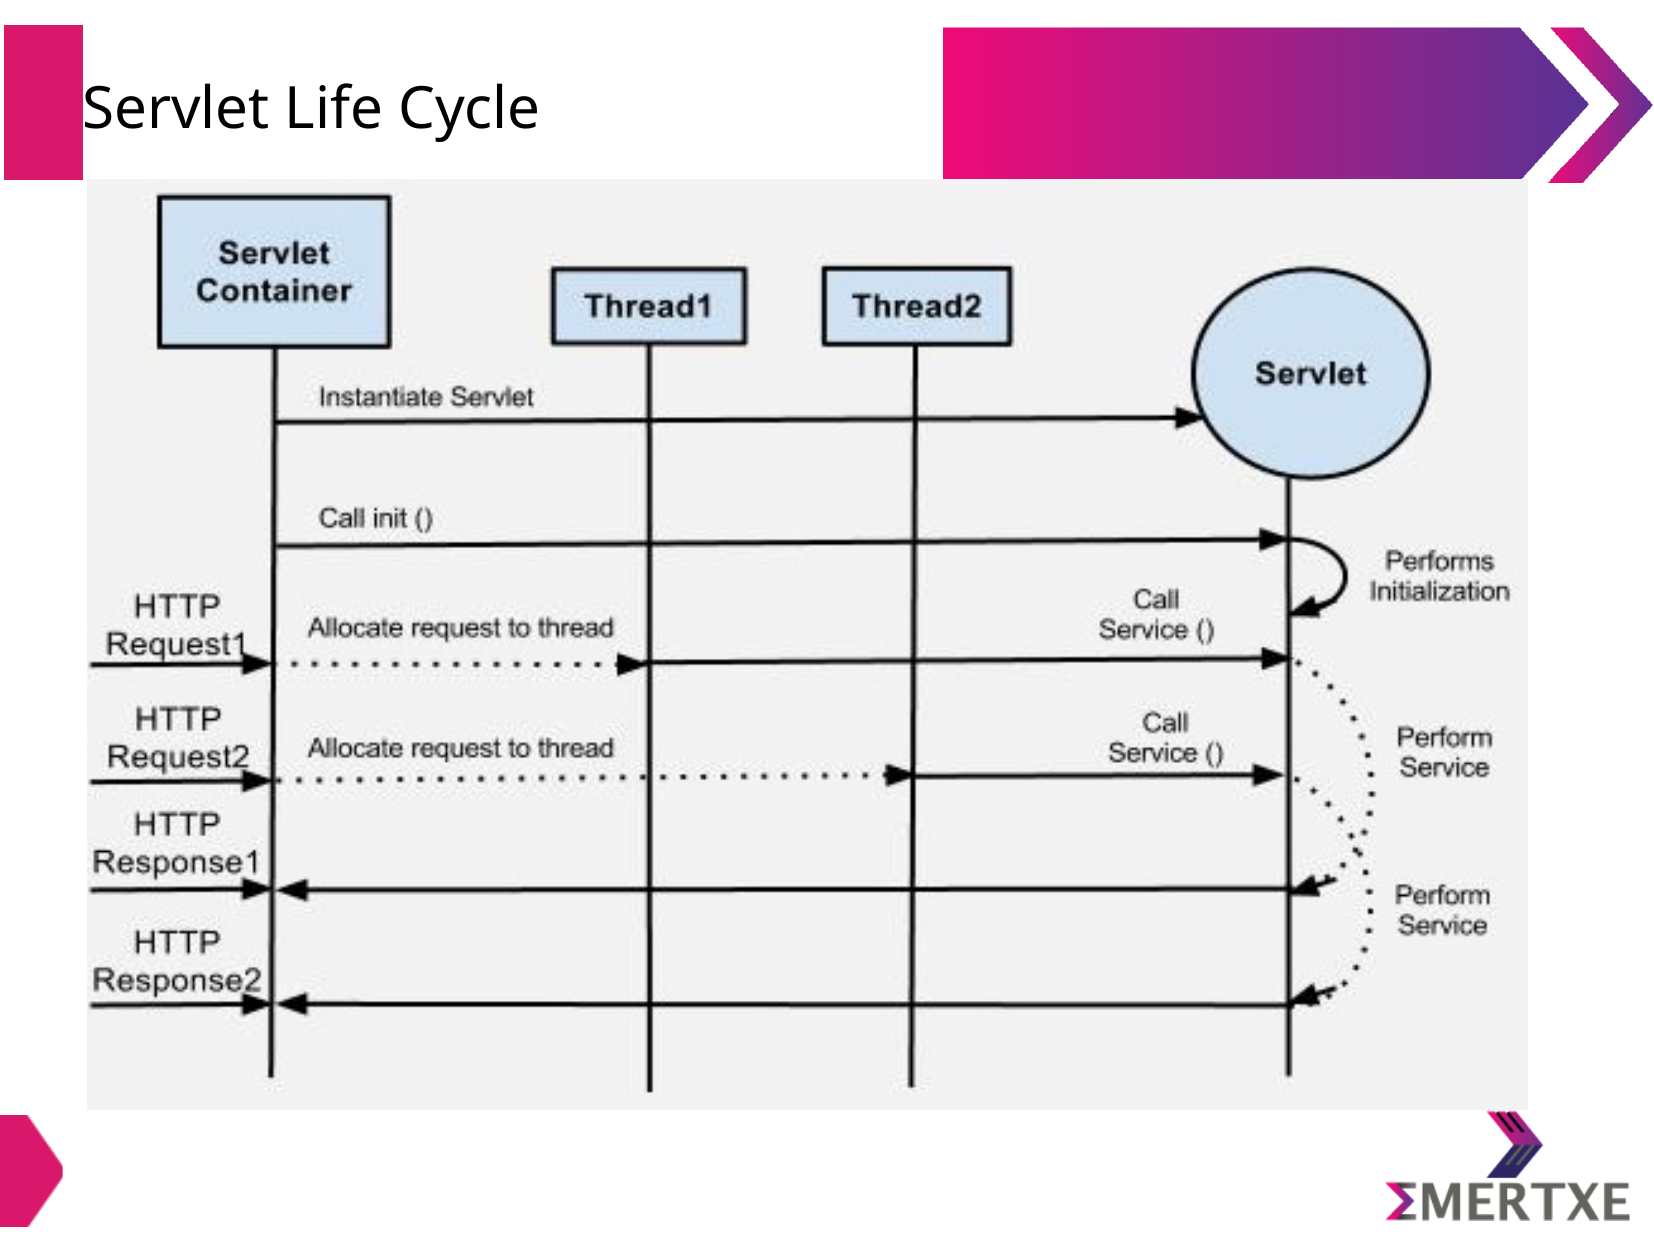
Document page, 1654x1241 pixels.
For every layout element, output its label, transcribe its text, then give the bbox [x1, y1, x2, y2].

picture [87, 179, 1631, 1221]
title Servlet Life Cycle [82, 2, 1571, 210]
picture [1571, 27, 1653, 183]
